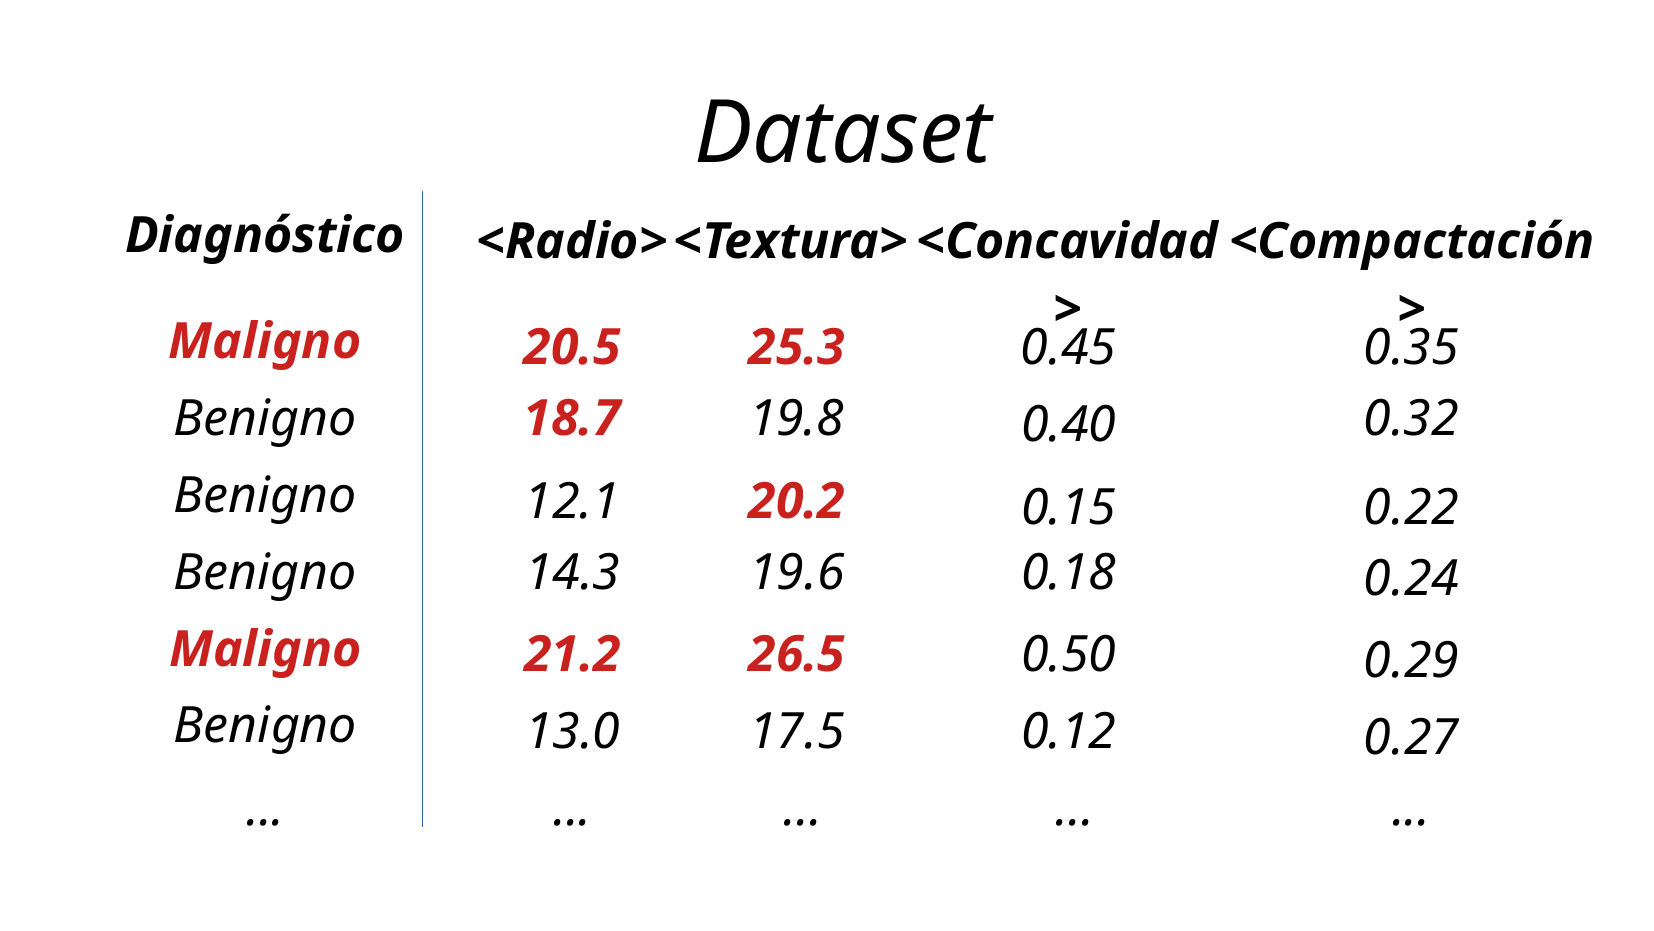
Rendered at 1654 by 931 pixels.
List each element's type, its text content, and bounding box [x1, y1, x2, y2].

text_box 0.35 [1253, 303, 1569, 369]
text_box 0.45 [910, 303, 1227, 369]
text_box <Concavidad> [893, 197, 1210, 303]
text_box 12.1 [414, 457, 639, 523]
text_box 18.7 [414, 374, 639, 440]
text_box 20.2 [639, 457, 955, 523]
text_box 0.40 [910, 380, 1227, 446]
text_box 0.27 [1254, 693, 1570, 759]
text_box 0.15 [911, 463, 1227, 528]
text_box Diagnóstico [107, 191, 209, 257]
text_box 0.12 [911, 687, 1227, 753]
text_box 21.2 [414, 611, 639, 676]
text_box 0.22 [1253, 463, 1570, 529]
text_box 0.29 [1253, 616, 1570, 682]
text_box Benigno [107, 528, 414, 594]
text_box <Radio> [414, 197, 633, 263]
text_box Maligno [107, 605, 424, 670]
text_box 0.24 [1254, 534, 1570, 600]
text_box 13.0 [415, 687, 639, 753]
text_box 17.5 [639, 687, 911, 753]
text_box 25.3 [639, 303, 910, 369]
text_box 26.5 [639, 611, 911, 676]
text_box <Textura> [633, 197, 893, 263]
text_box <Compactación> [1210, 197, 1614, 313]
text_box 19.6 [639, 528, 911, 594]
text_box 0.32 [1253, 374, 1570, 440]
text_box Benigno [107, 451, 423, 517]
text_box ... [917, 764, 1233, 830]
text_box ... [415, 764, 645, 830]
text_box ... [645, 764, 917, 830]
text_box ... [1253, 764, 1570, 830]
text_box Dataset [209, 61, 1478, 259]
text_box Benigno [107, 374, 414, 440]
text_box 19.8 [639, 374, 955, 440]
text_box Benigno [107, 681, 424, 747]
text_box 20.5 [414, 303, 639, 369]
text_box 14.3 [414, 528, 639, 594]
text_box ... [107, 764, 415, 830]
text_box Maligno [107, 298, 423, 363]
text_box 0.18 [911, 528, 1227, 594]
text_box 0.50 [911, 611, 1227, 676]
